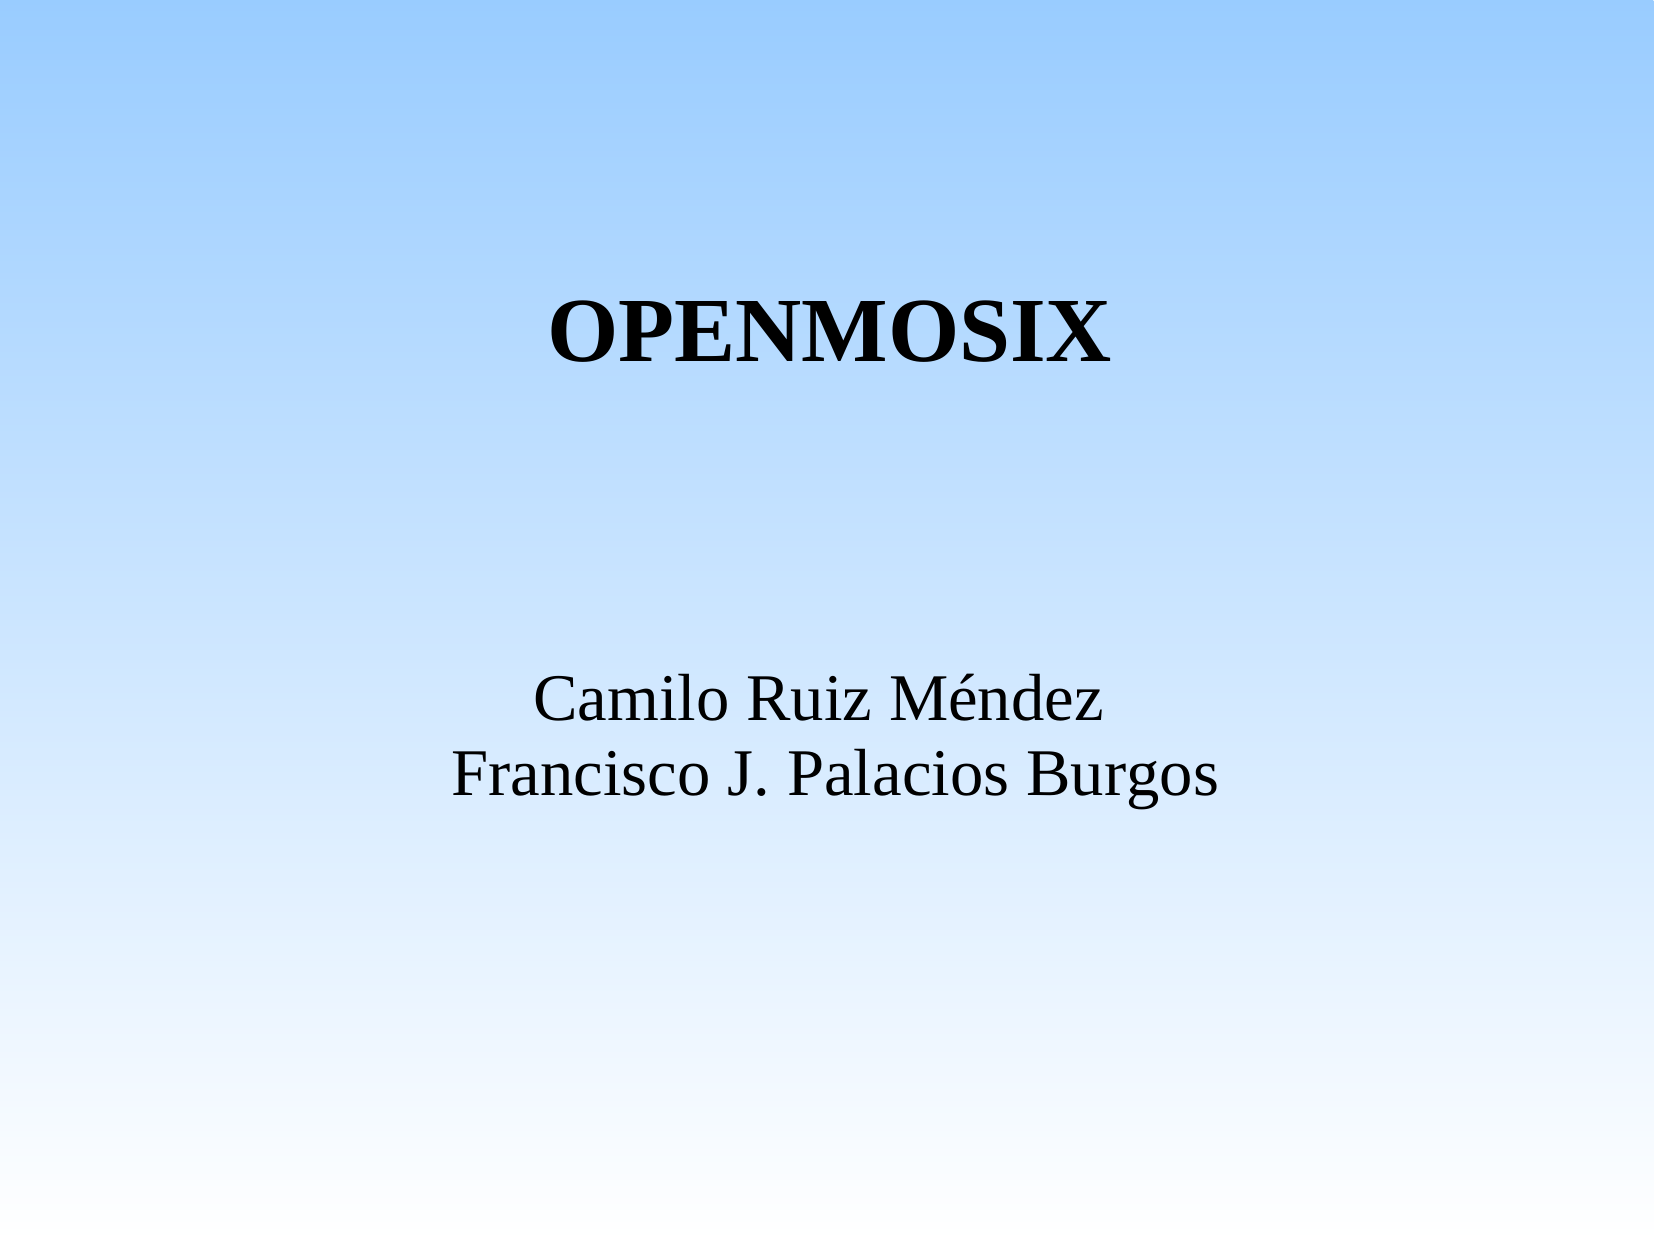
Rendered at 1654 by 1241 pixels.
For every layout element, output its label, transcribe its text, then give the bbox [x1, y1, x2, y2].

subtitle Camilo Ruiz Méndez Francisco J. Palacios Burgos [121, 344, 1534, 1127]
title OPENMOSIX [123, 226, 1536, 435]
